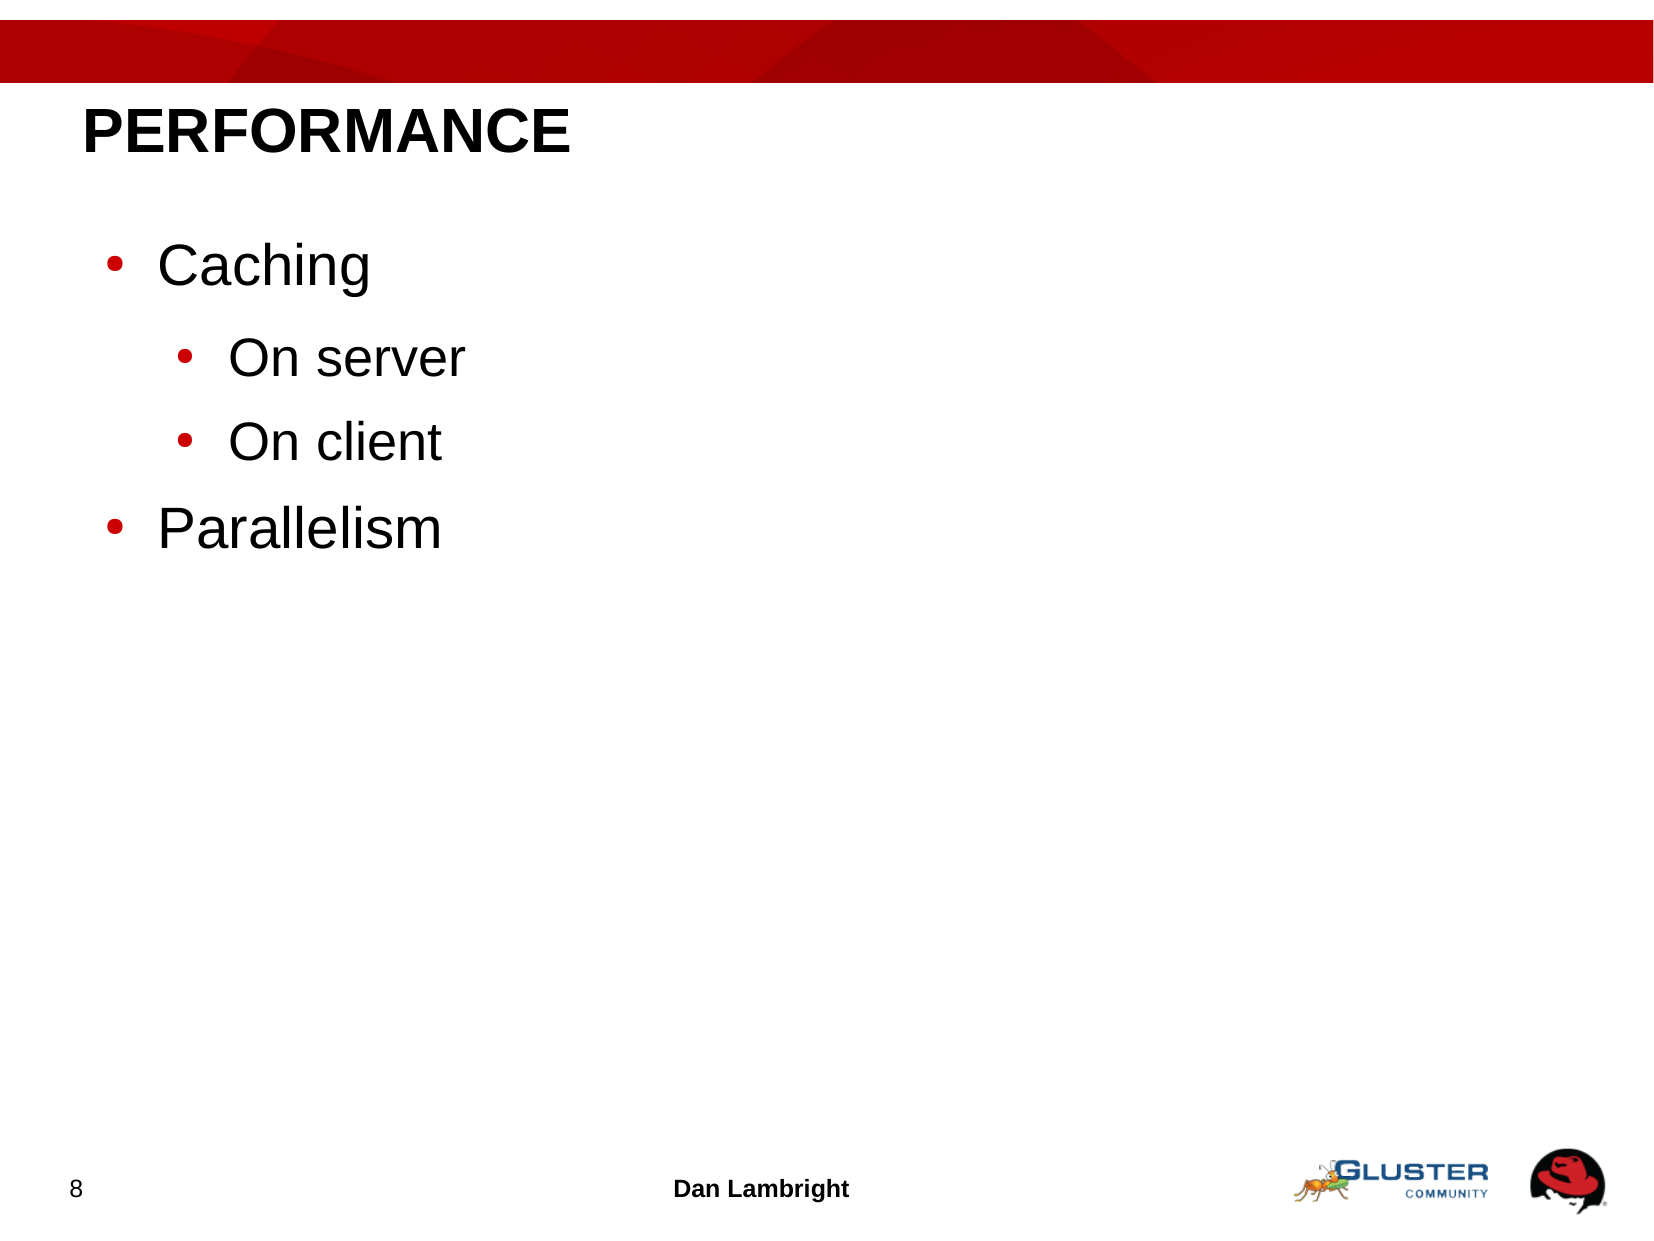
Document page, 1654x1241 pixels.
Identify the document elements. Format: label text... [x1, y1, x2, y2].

picture [1529, 1146, 1613, 1224]
picture [0, 20, 1654, 83]
title PERFORMANCE [82, 37, 1571, 226]
list Caching On server On client Parallelism [86, 232, 1576, 1027]
picture [1294, 1158, 1488, 1203]
